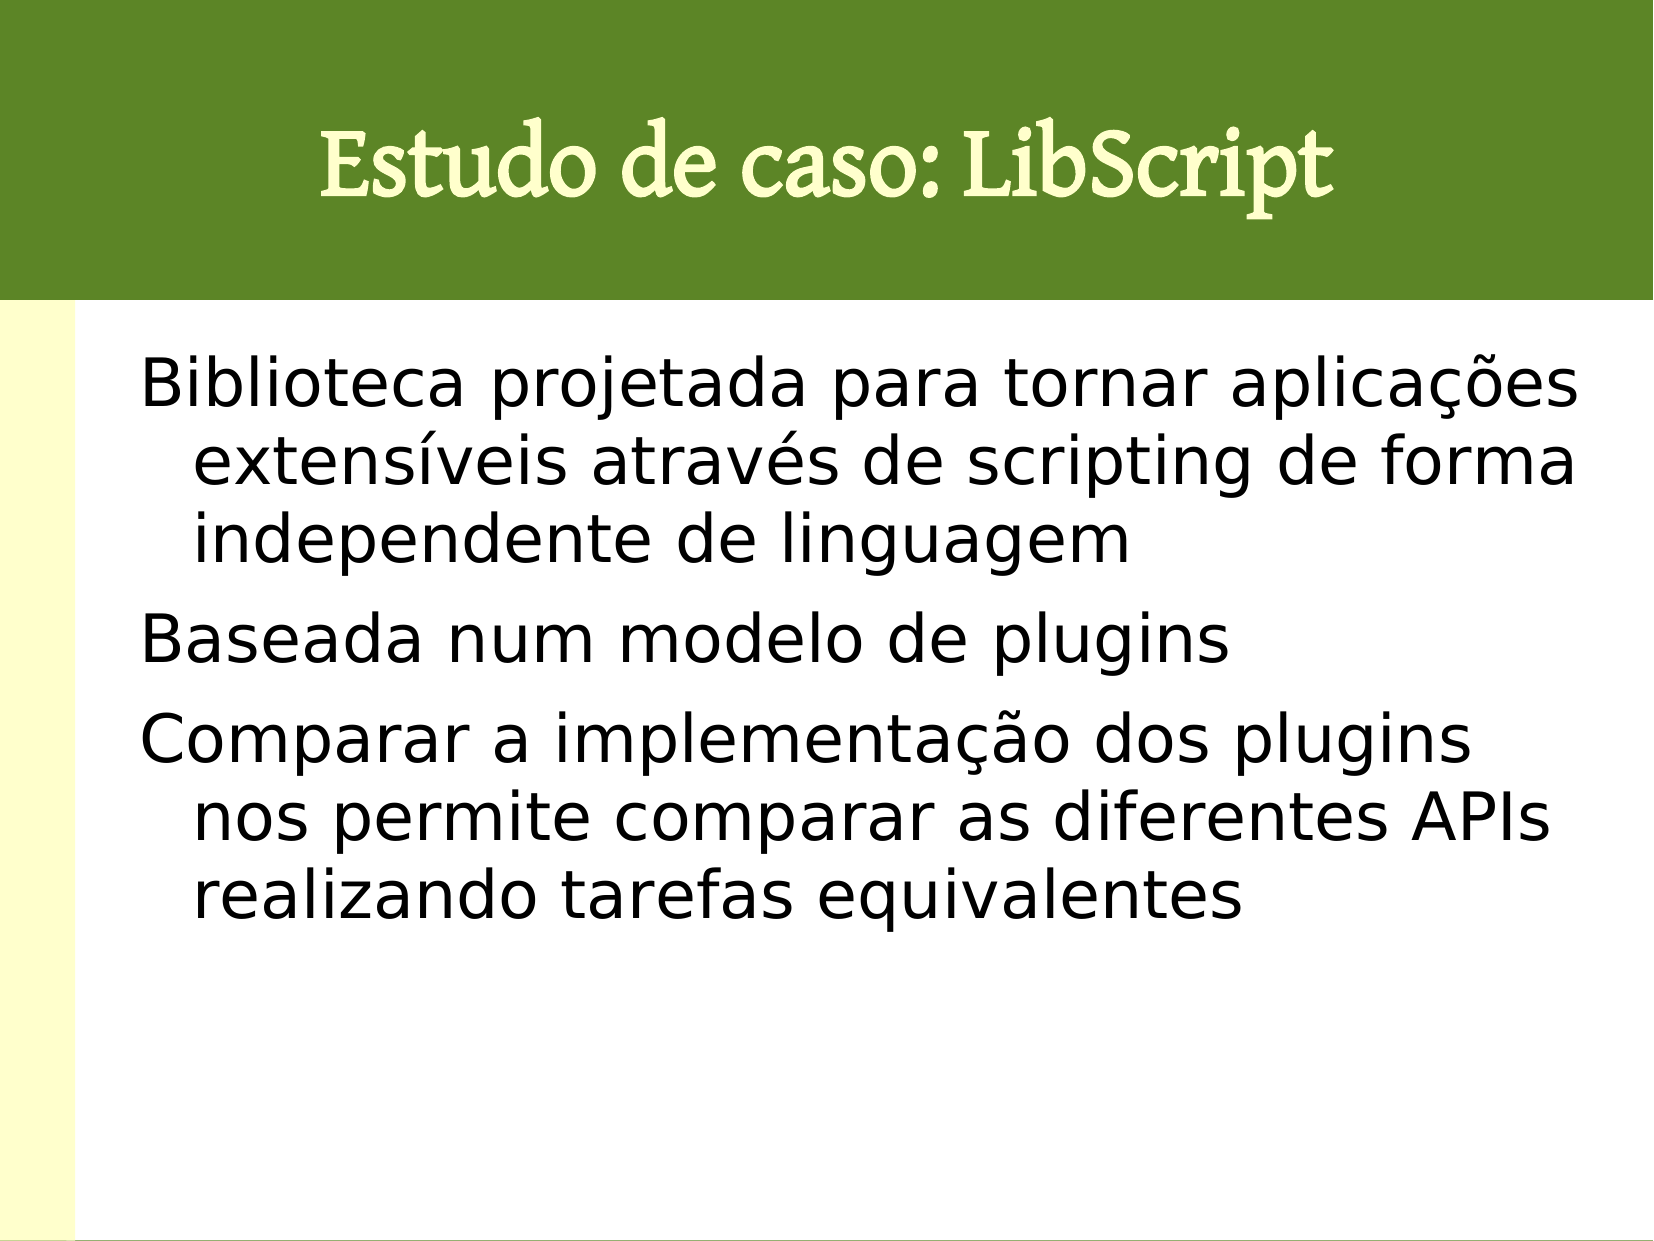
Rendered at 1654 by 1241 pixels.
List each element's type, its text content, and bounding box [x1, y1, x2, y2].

list Biblioteca projetada para tornar aplicações extensíveis através de scripting de forma independente de linguagem Baseada num modelo de plugins Comparar a implementação dos plugins nos permite comparar as diferentes APIs realizando tarefas equivalentes [121, 344, 1613, 1163]
title Estudo de caso: LibScript [121, 61, 1534, 269]
